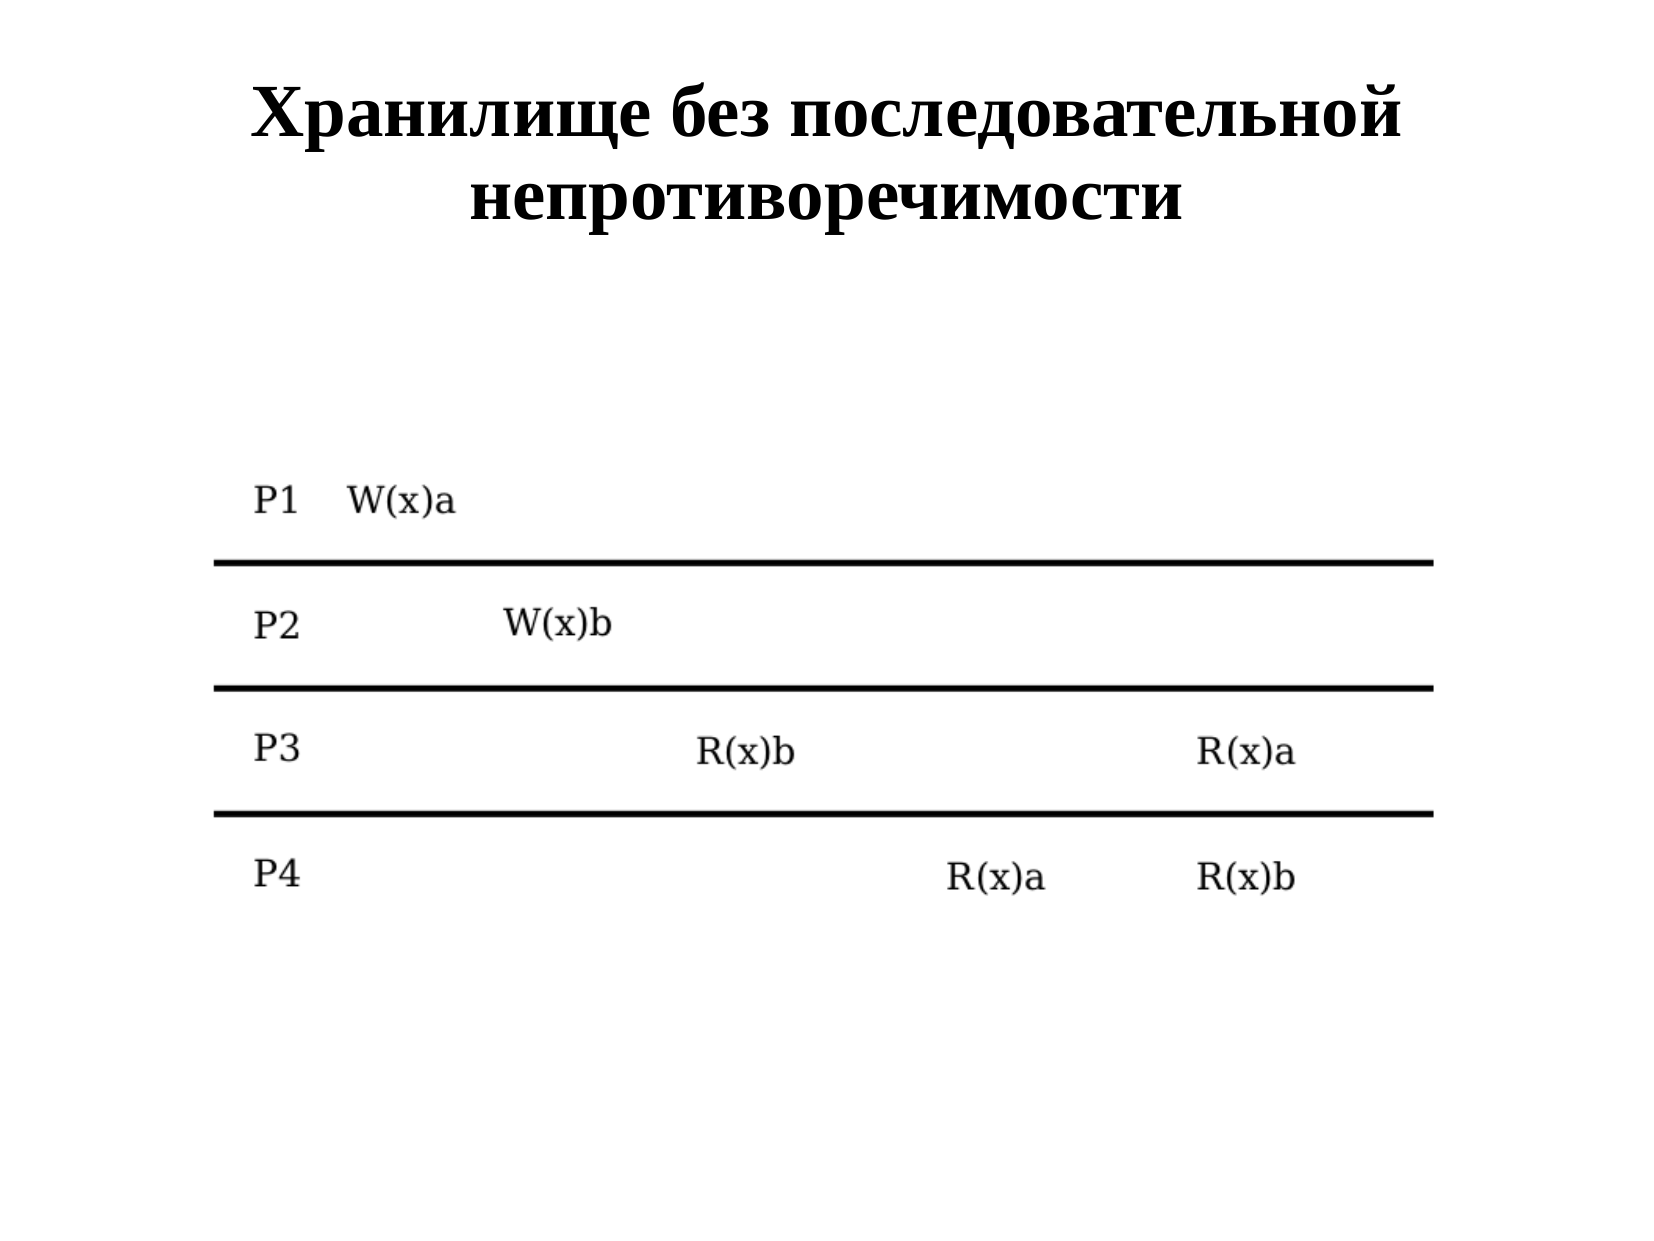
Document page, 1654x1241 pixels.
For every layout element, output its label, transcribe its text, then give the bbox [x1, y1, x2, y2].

picture [211, 474, 1437, 907]
title Хранилище без последовательной непротиворечимости [82, 49, 1571, 257]
